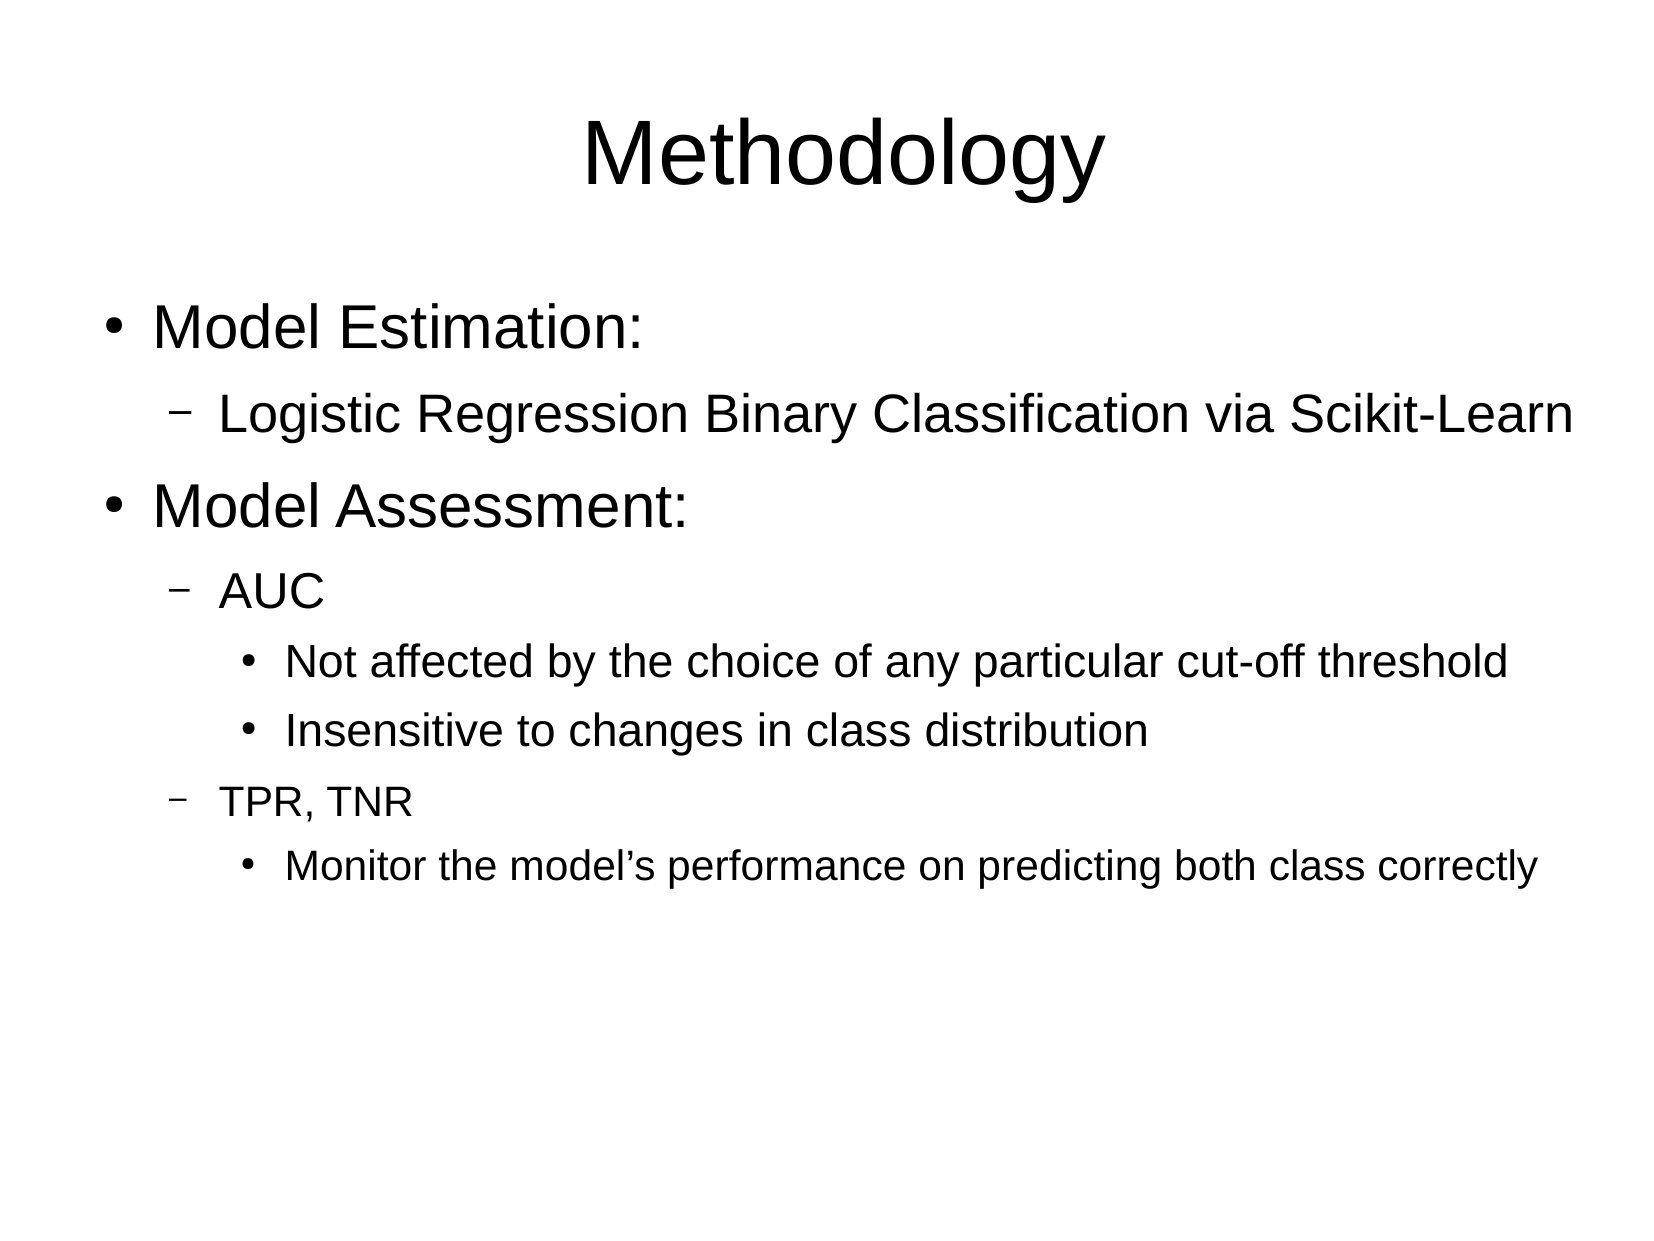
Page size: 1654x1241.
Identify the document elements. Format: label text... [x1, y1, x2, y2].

list Model Estimation: Logistic Regression Binary Classification via Scikit-Learn Model Assessment: AUC Not affected by the choice of any particular cut-off threshold Insensitive to changes in class distribution TPR, TNR Monitor the model’s performance on predicting both class correctly [86, 195, 1576, 915]
title Methodology [82, 49, 1571, 257]
